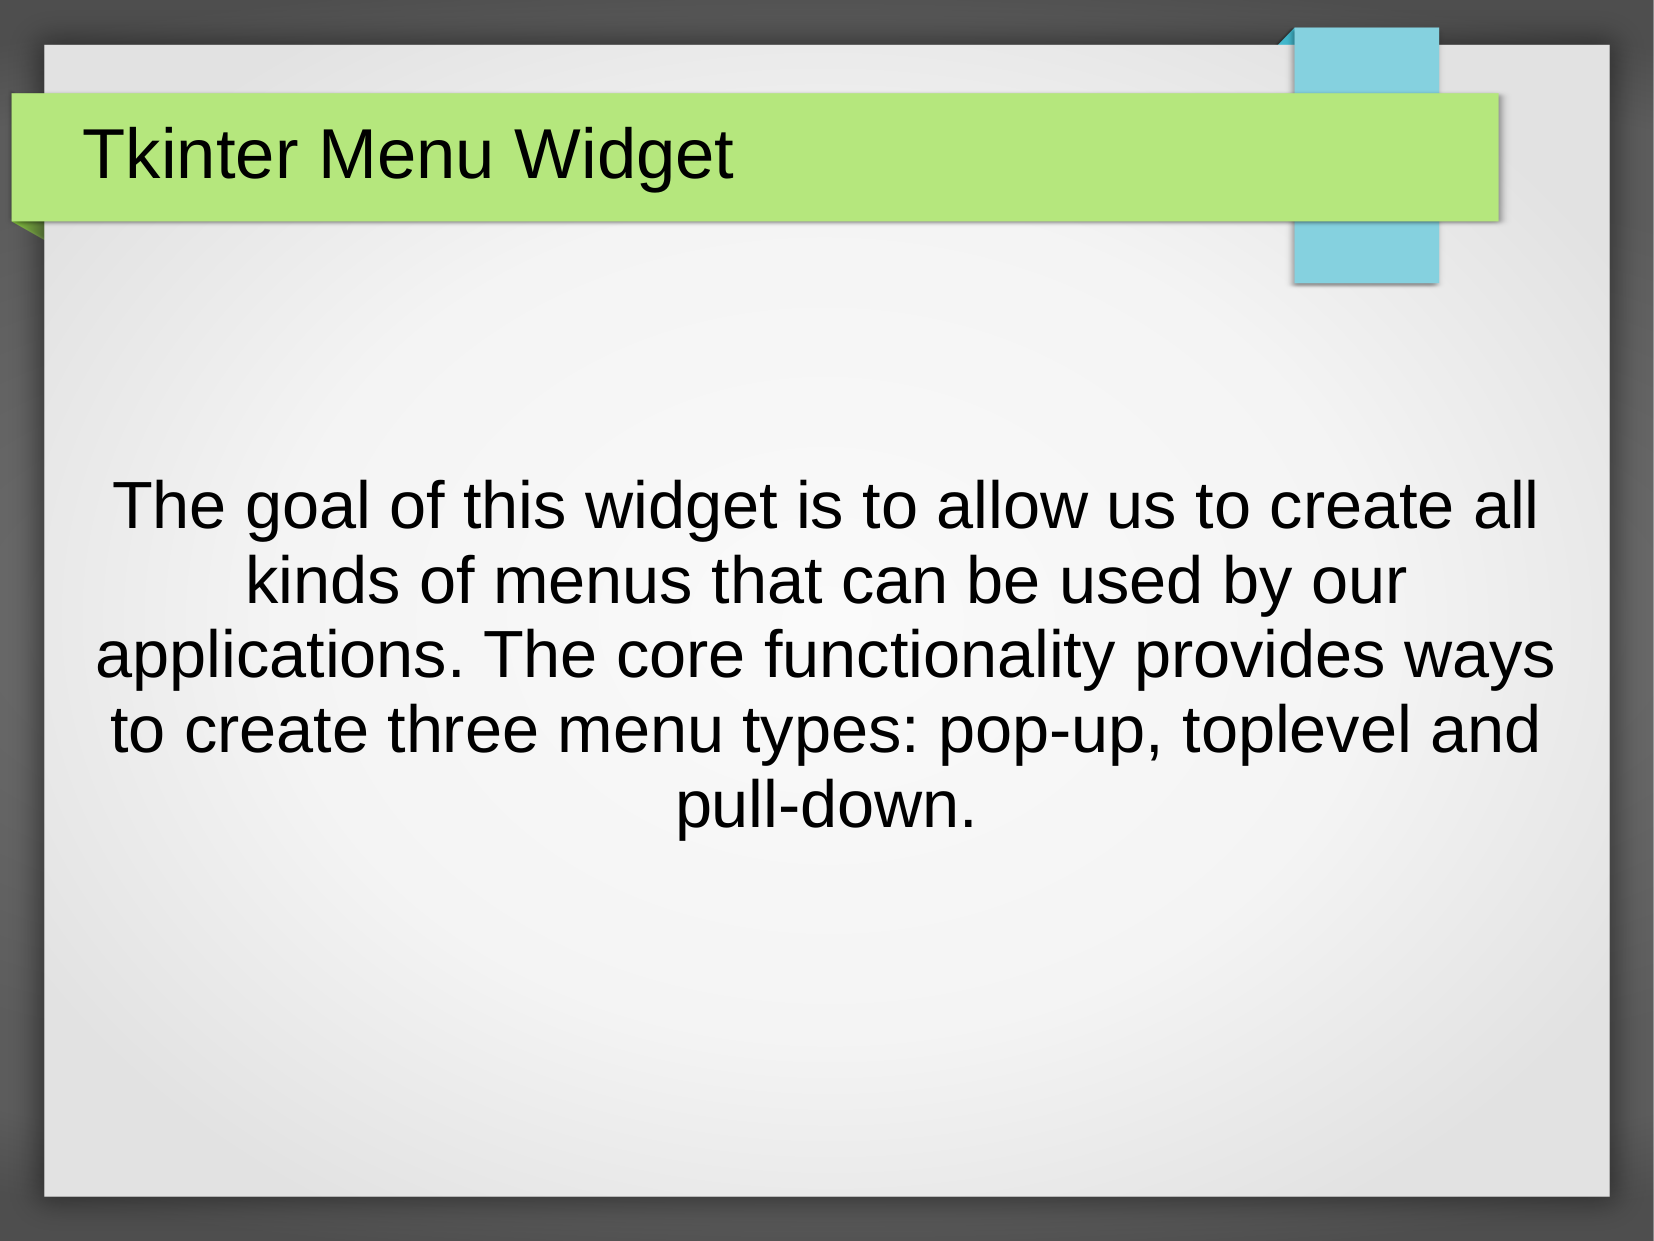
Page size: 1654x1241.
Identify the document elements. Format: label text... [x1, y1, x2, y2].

picture [0, 0, 1654, 1241]
title Tkinter Menu Widget [82, 94, 1264, 213]
subtitle The goal of this widget is to allow us to create all kinds of menus that can be used by our applications. The core functionality provides ways to create three menu types: pop-up, toplevel and pull-down. [82, 295, 1571, 1015]
